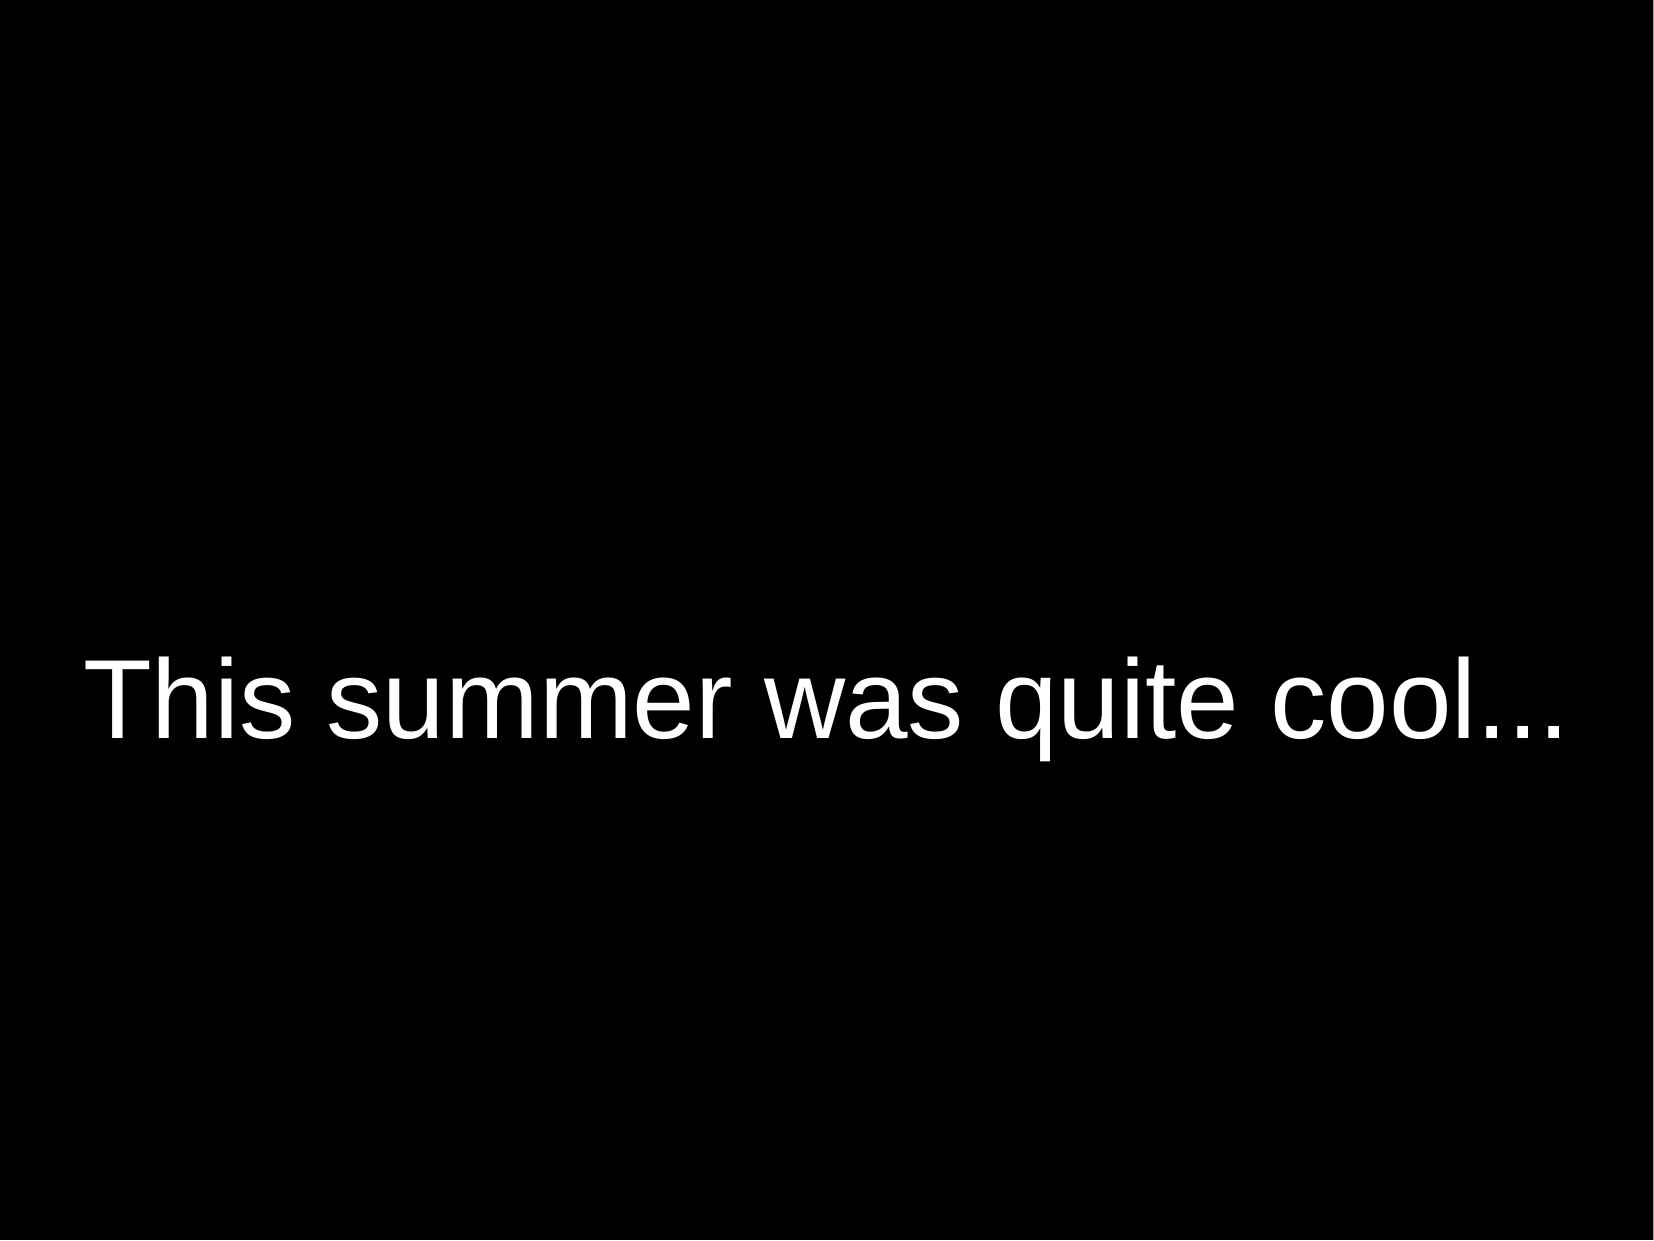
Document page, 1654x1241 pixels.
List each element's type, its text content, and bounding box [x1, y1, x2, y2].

subtitle This summer was quite cool... [82, 297, 1571, 1102]
